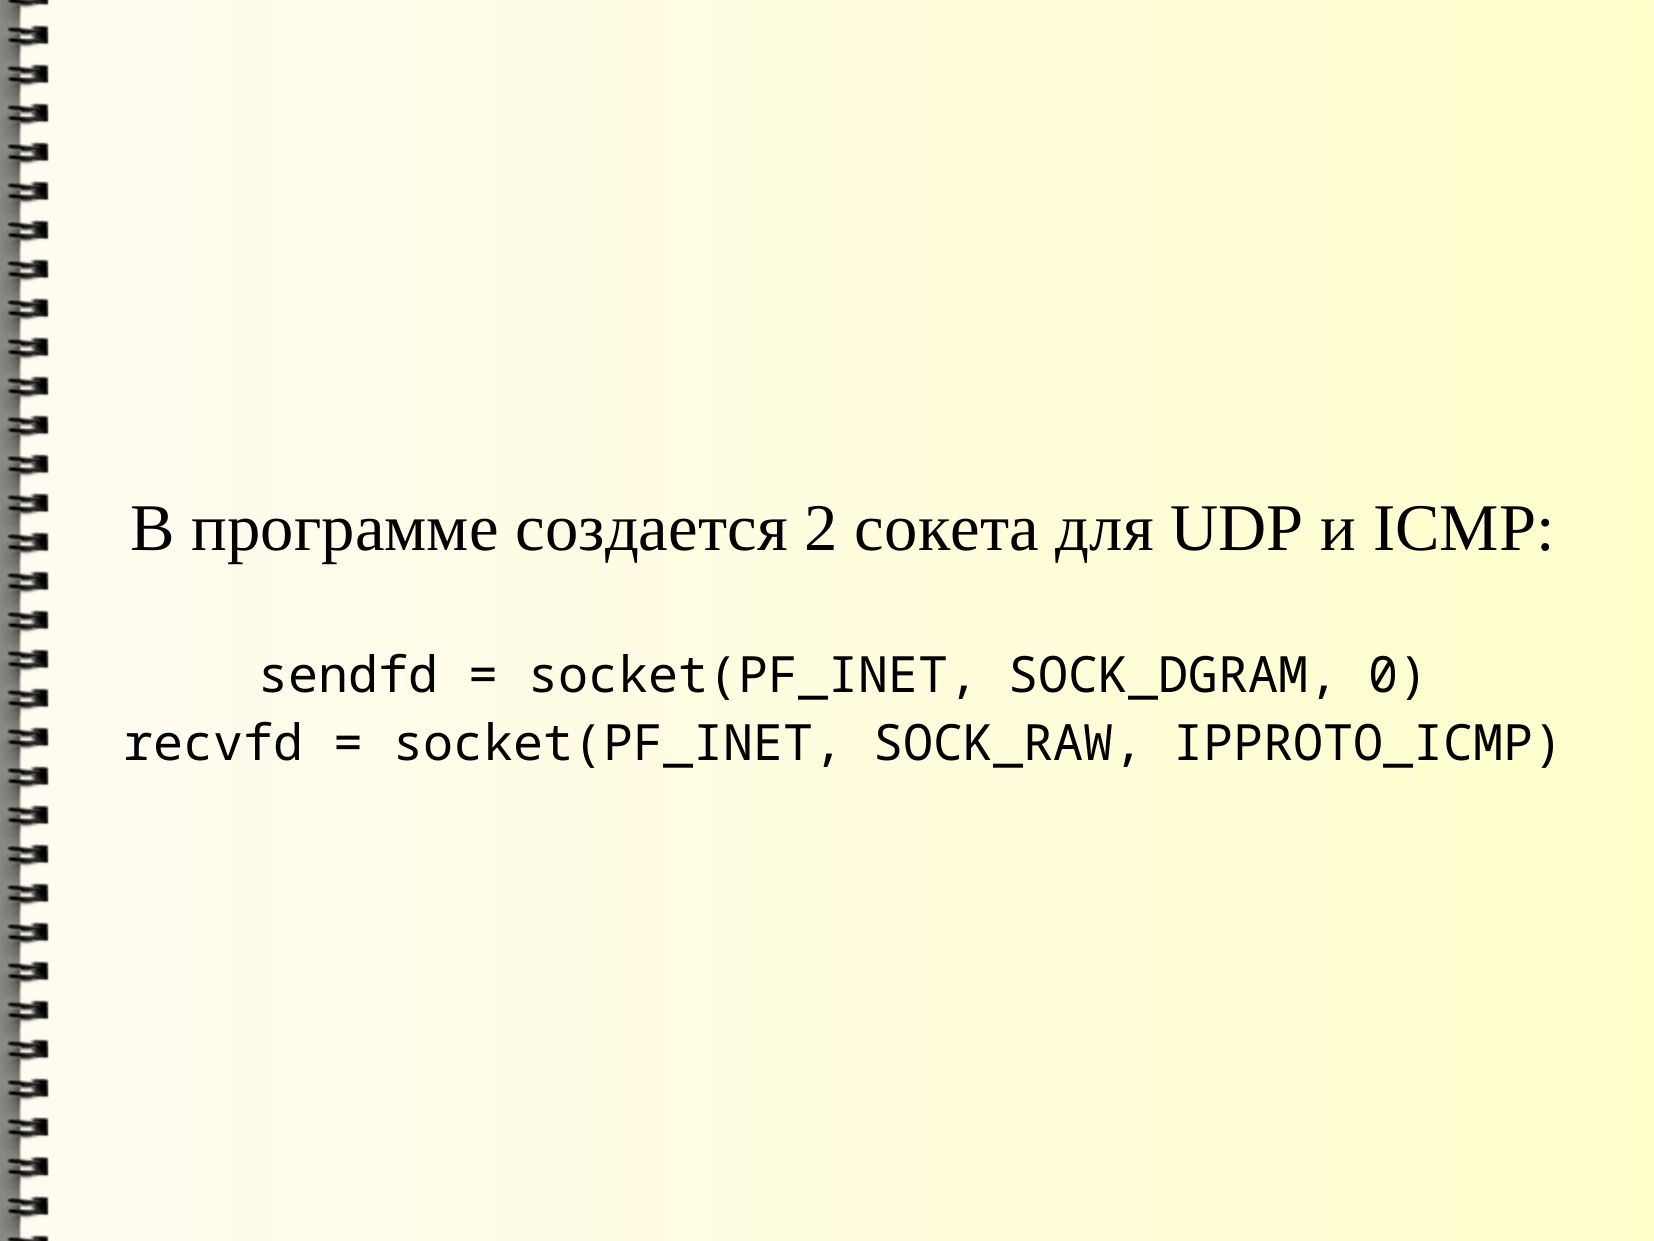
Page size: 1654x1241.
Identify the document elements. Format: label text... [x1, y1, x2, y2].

picture [0, 0, 1654, 1241]
subtitle В программе создается 2 сокета для UDP и ICMP: sendfd = socket(PF_INET, SOCK_DGRAM, 0) recvfd = socket(PF_INET, SOCK_RAW, IPPROTO_ICMP) [121, 102, 1565, 1164]
